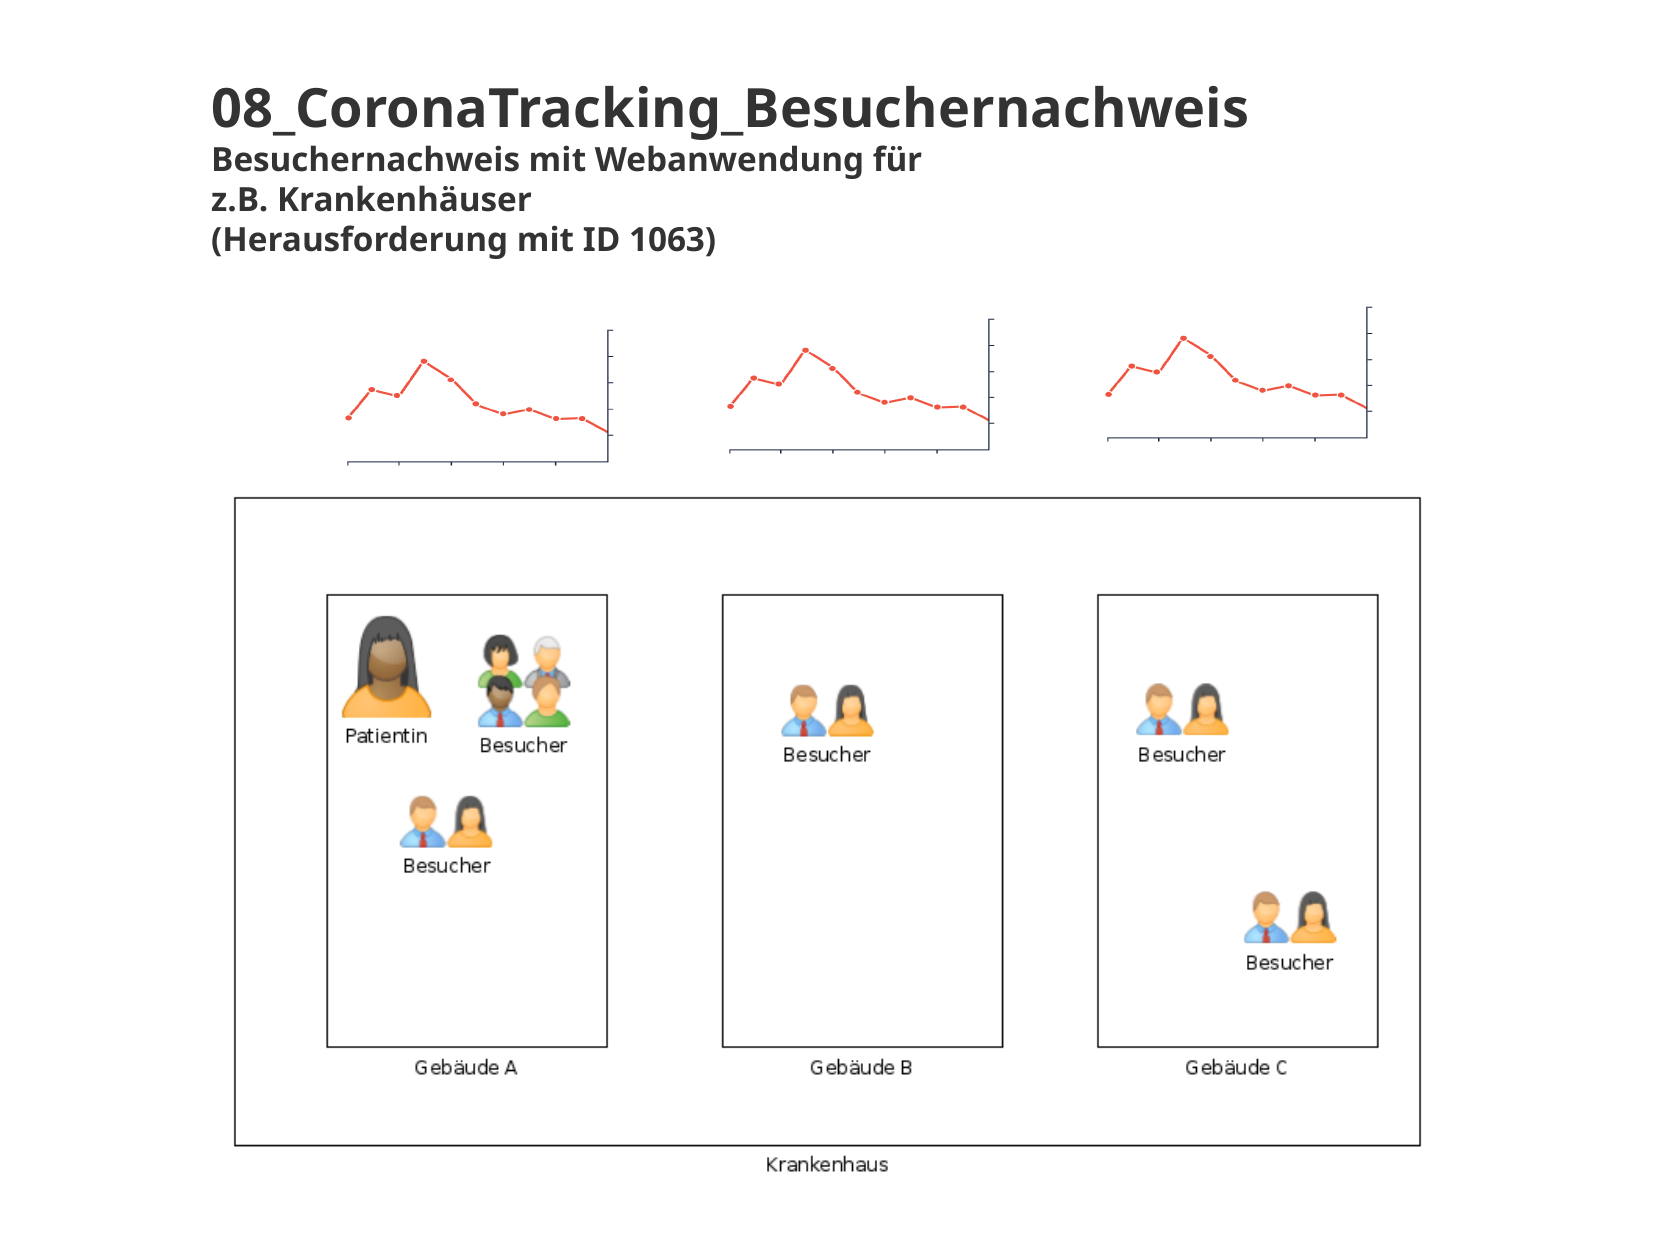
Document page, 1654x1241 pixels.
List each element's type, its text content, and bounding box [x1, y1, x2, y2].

picture [720, 313, 996, 455]
text_box 08_CoronaTracking_Besuchernachweis Besuchernachweis mit Webanwendung für z.B. Krankenhäuser (Herausforderung mit ID 1063) [211, 62, 1443, 270]
picture [211, 474, 1443, 1203]
picture [338, 324, 615, 467]
picture [1098, 301, 1374, 444]
